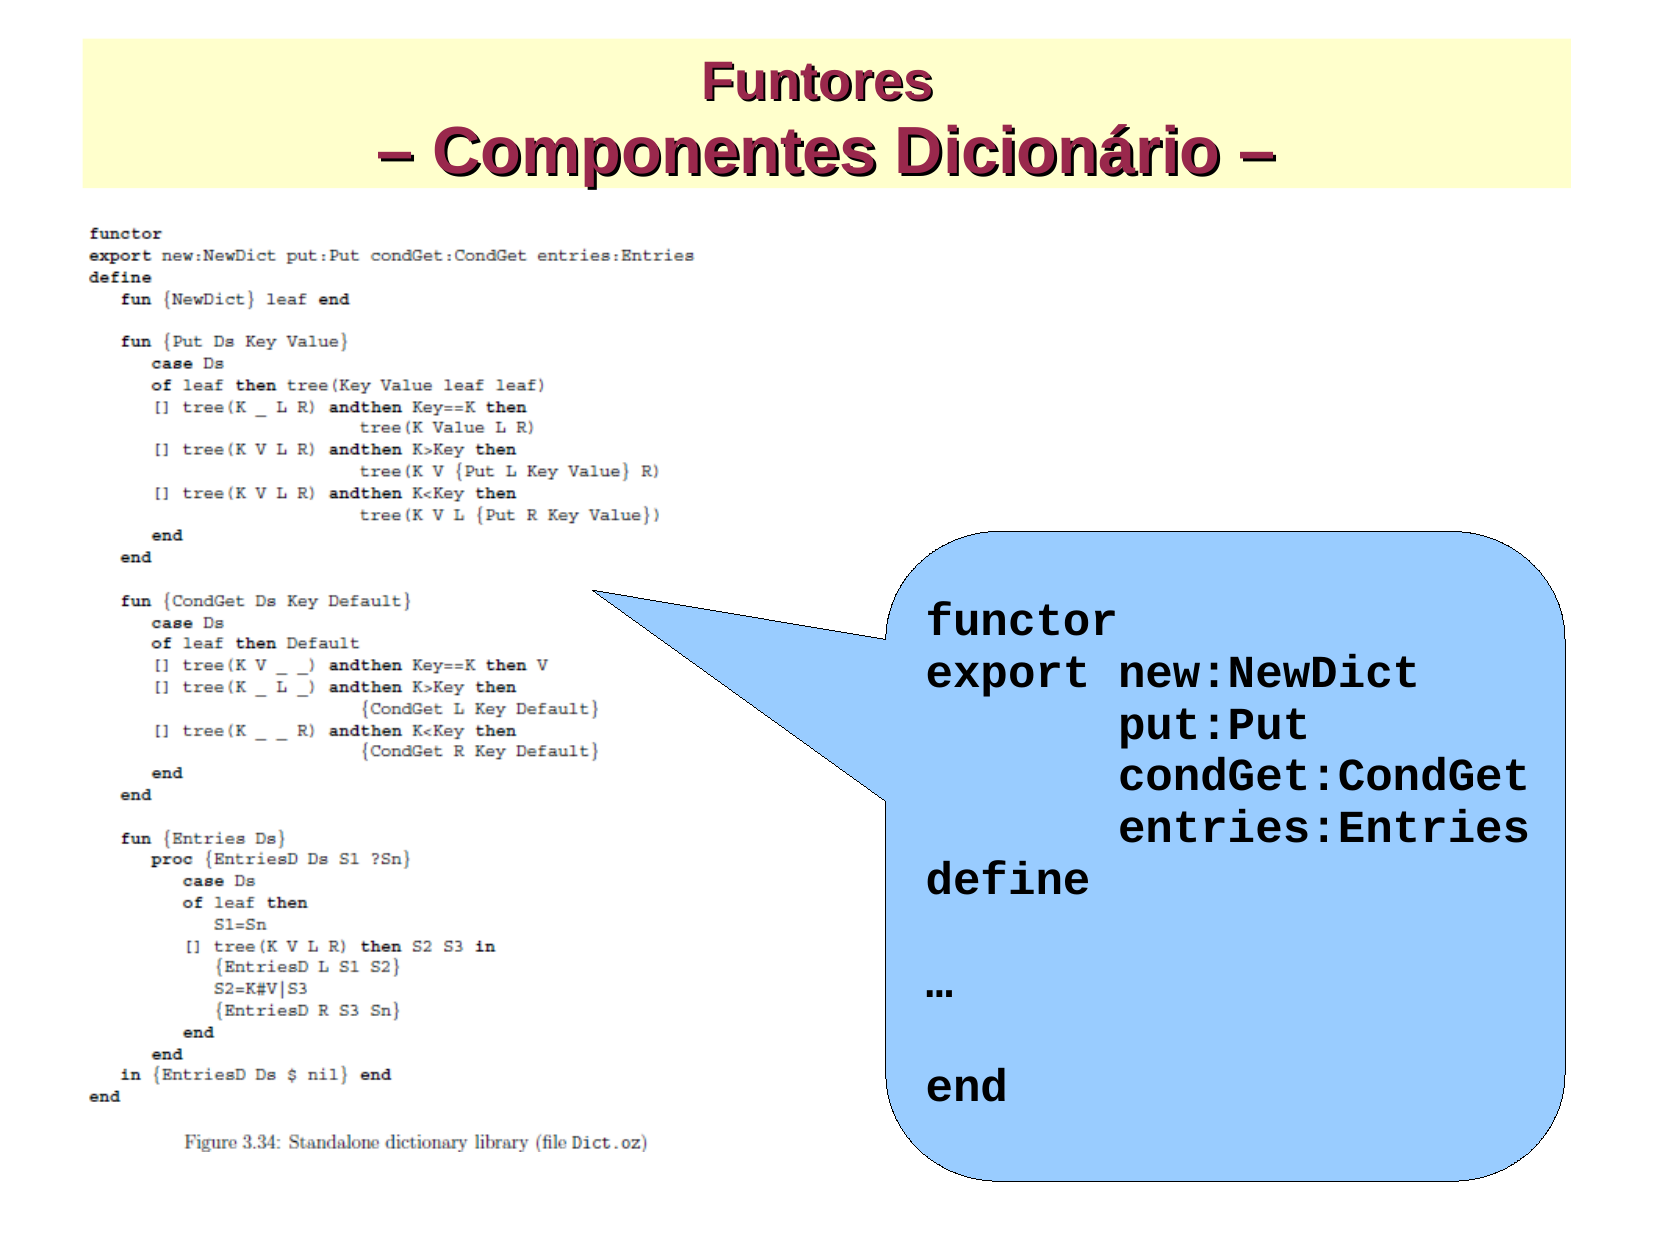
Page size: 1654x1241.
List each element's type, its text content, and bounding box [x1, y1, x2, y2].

title Funtores – Componentes Dicionário – [82, 38, 1571, 189]
picture [88, 225, 698, 1152]
text_box functor export new:NewDict put:Put condGet:CondGet entries:Entries define … end [592, 531, 1566, 1182]
